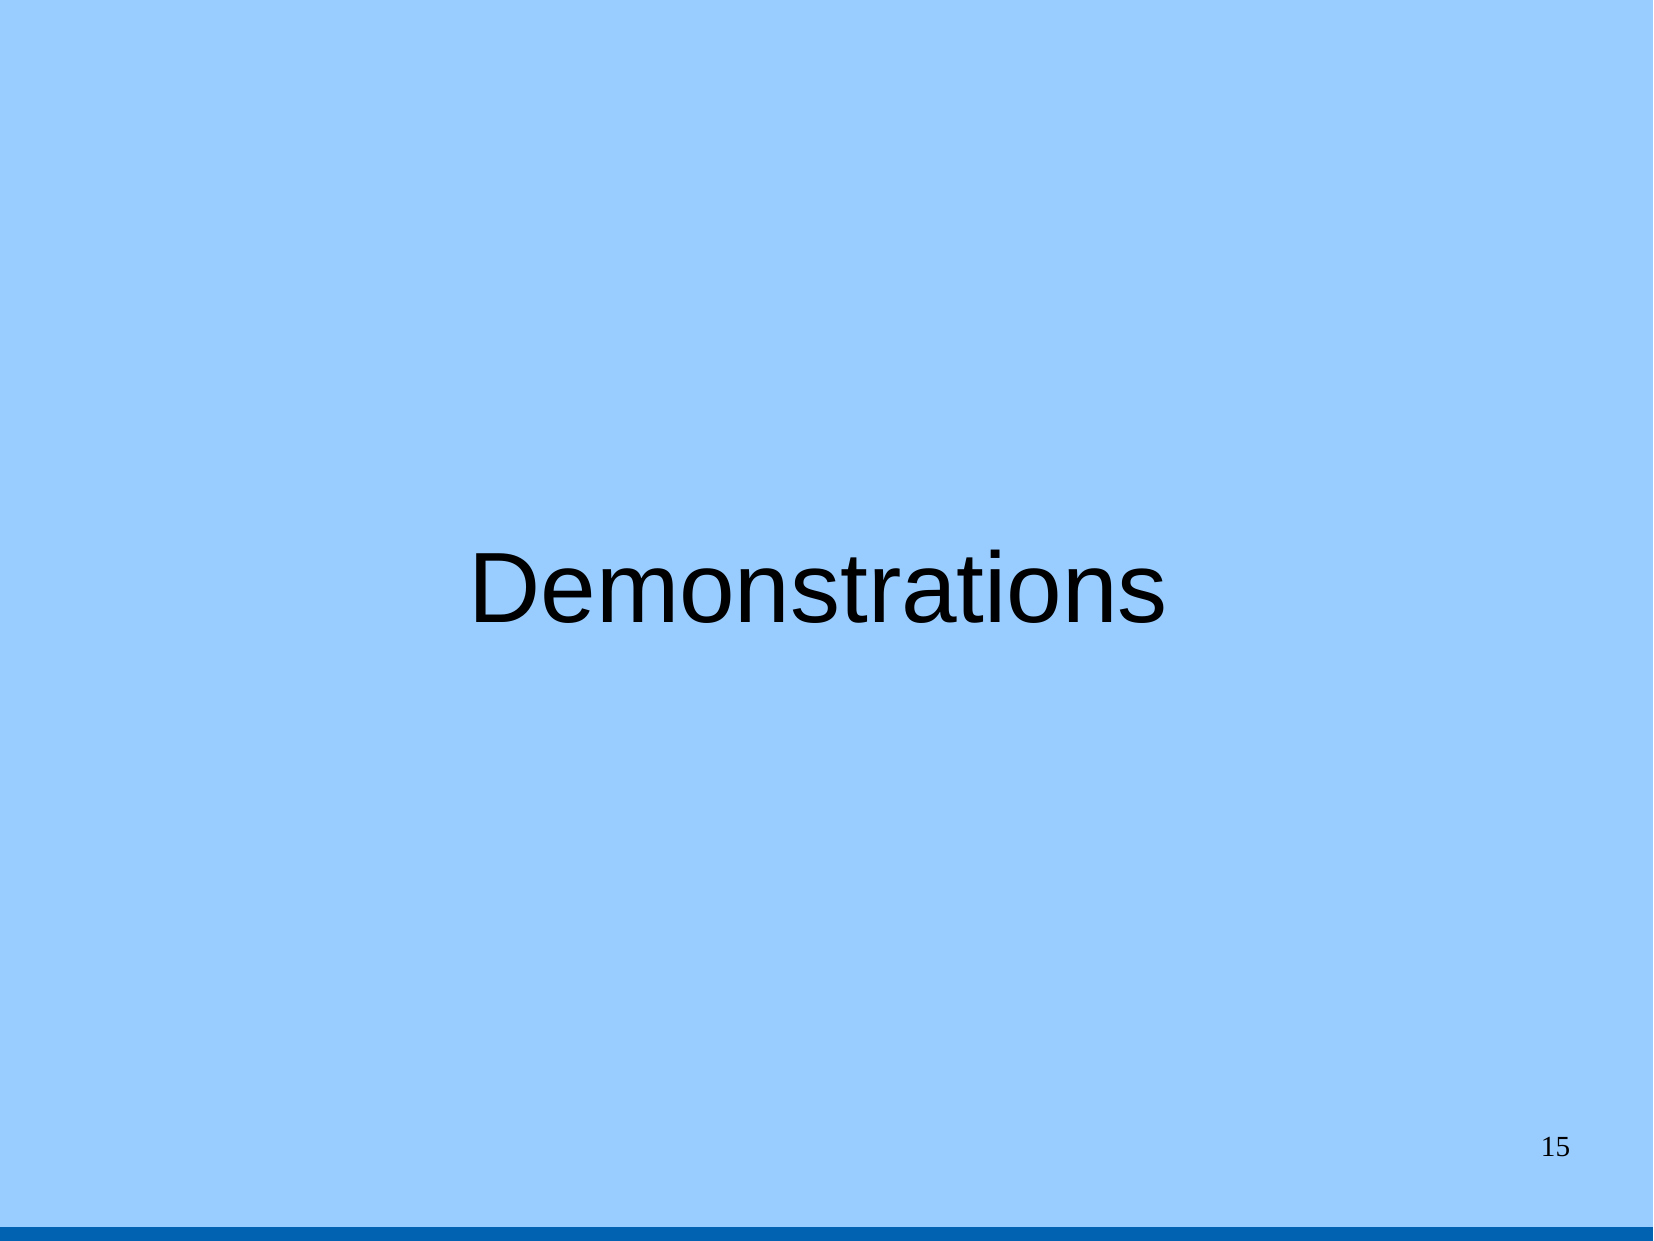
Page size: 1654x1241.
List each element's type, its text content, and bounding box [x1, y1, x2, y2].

title Demonstrations [243, 484, 1393, 692]
